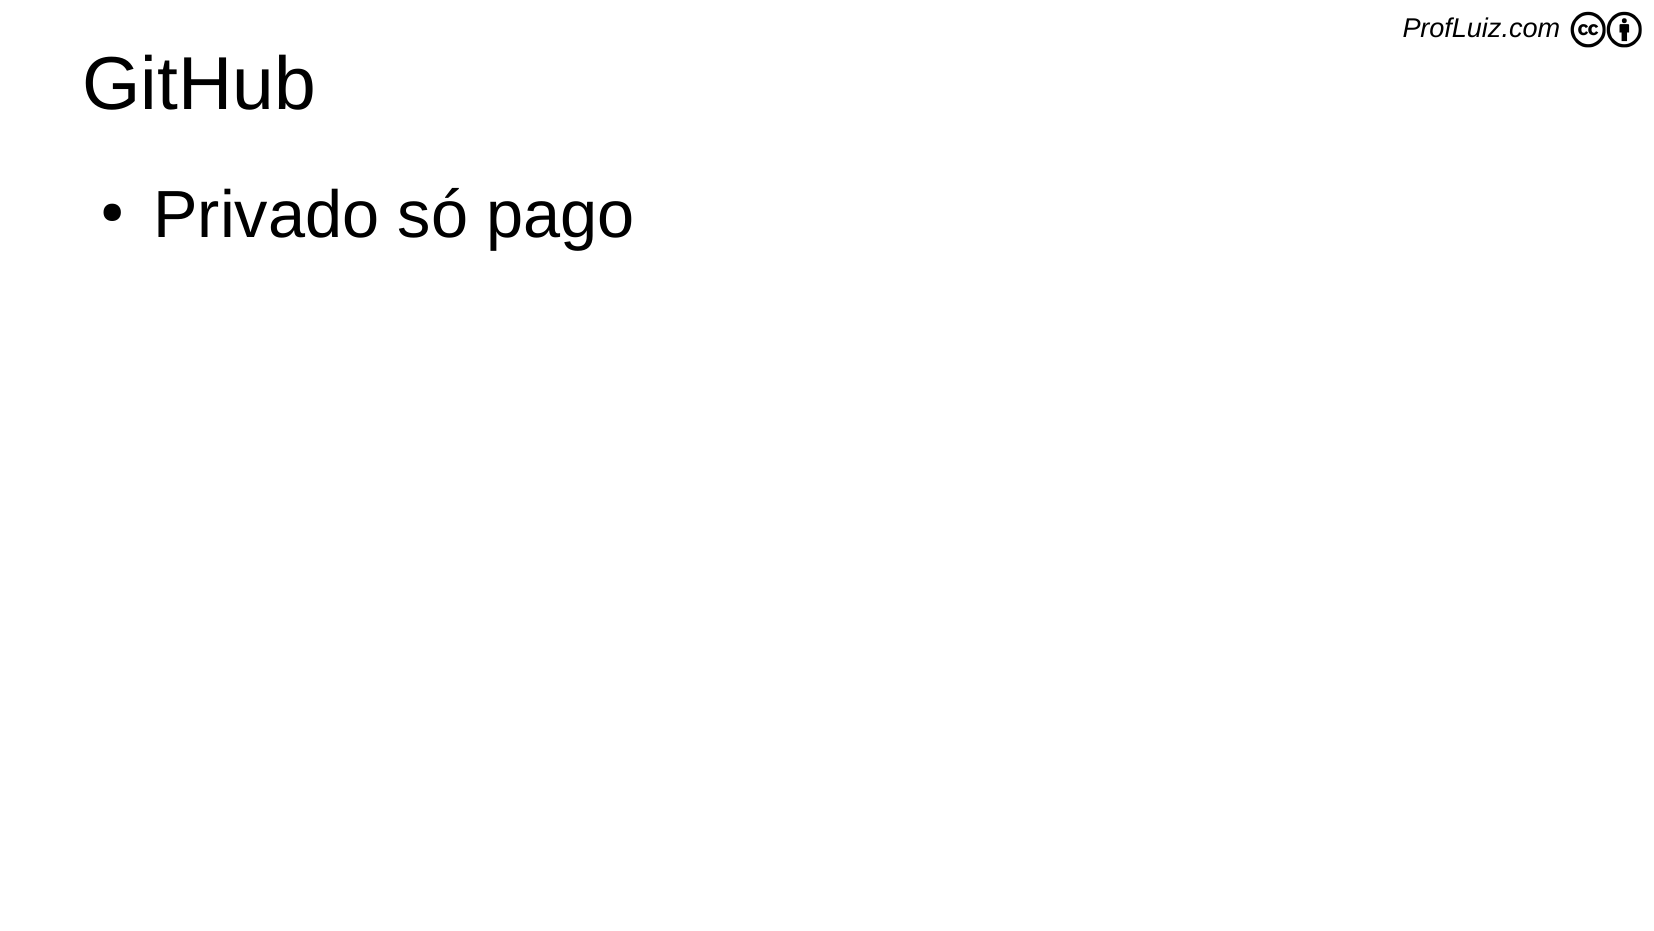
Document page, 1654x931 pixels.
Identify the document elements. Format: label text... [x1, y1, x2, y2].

picture [1570, 11, 1642, 48]
list Privado só pago [82, 177, 1571, 839]
title GitHub [82, 37, 1571, 130]
